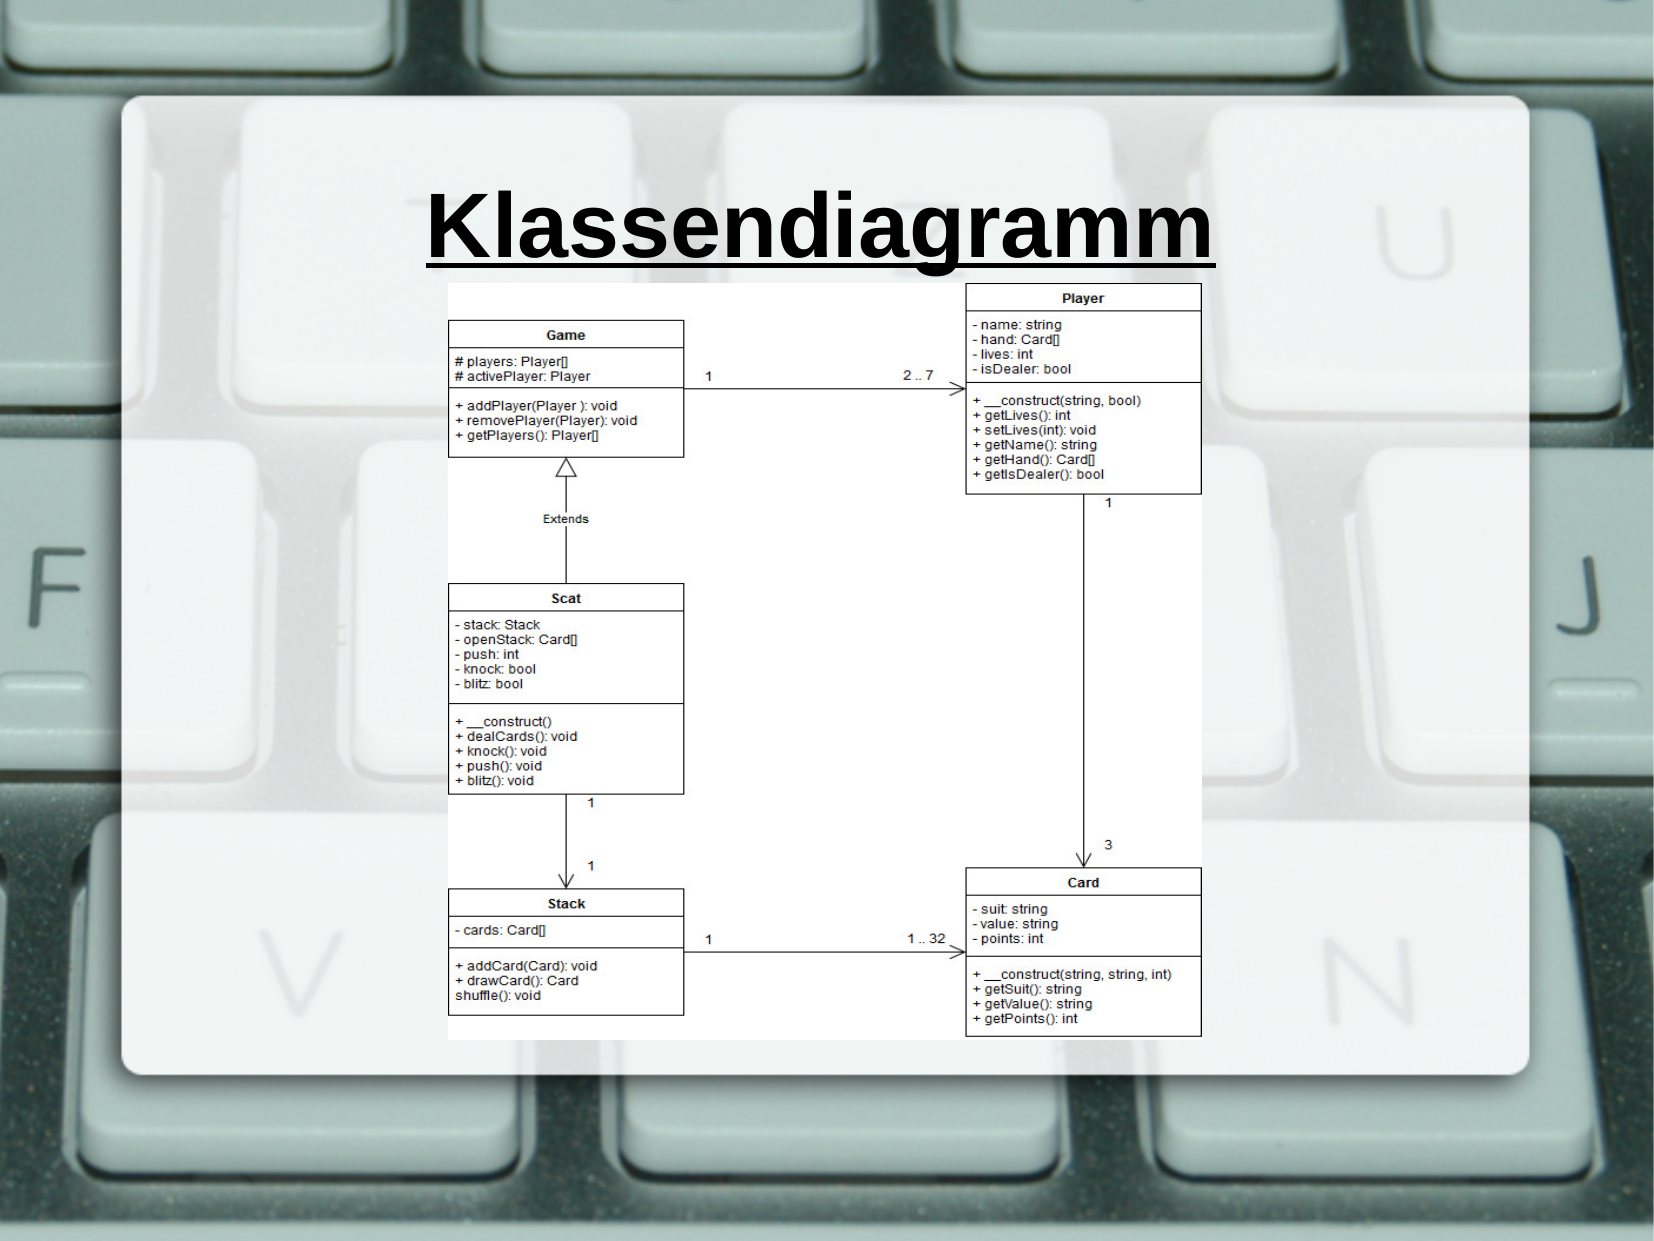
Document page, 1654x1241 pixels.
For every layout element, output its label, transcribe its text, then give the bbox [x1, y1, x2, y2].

picture [0, 0, 1654, 1241]
title Klassendiagramm [135, 117, 1506, 325]
